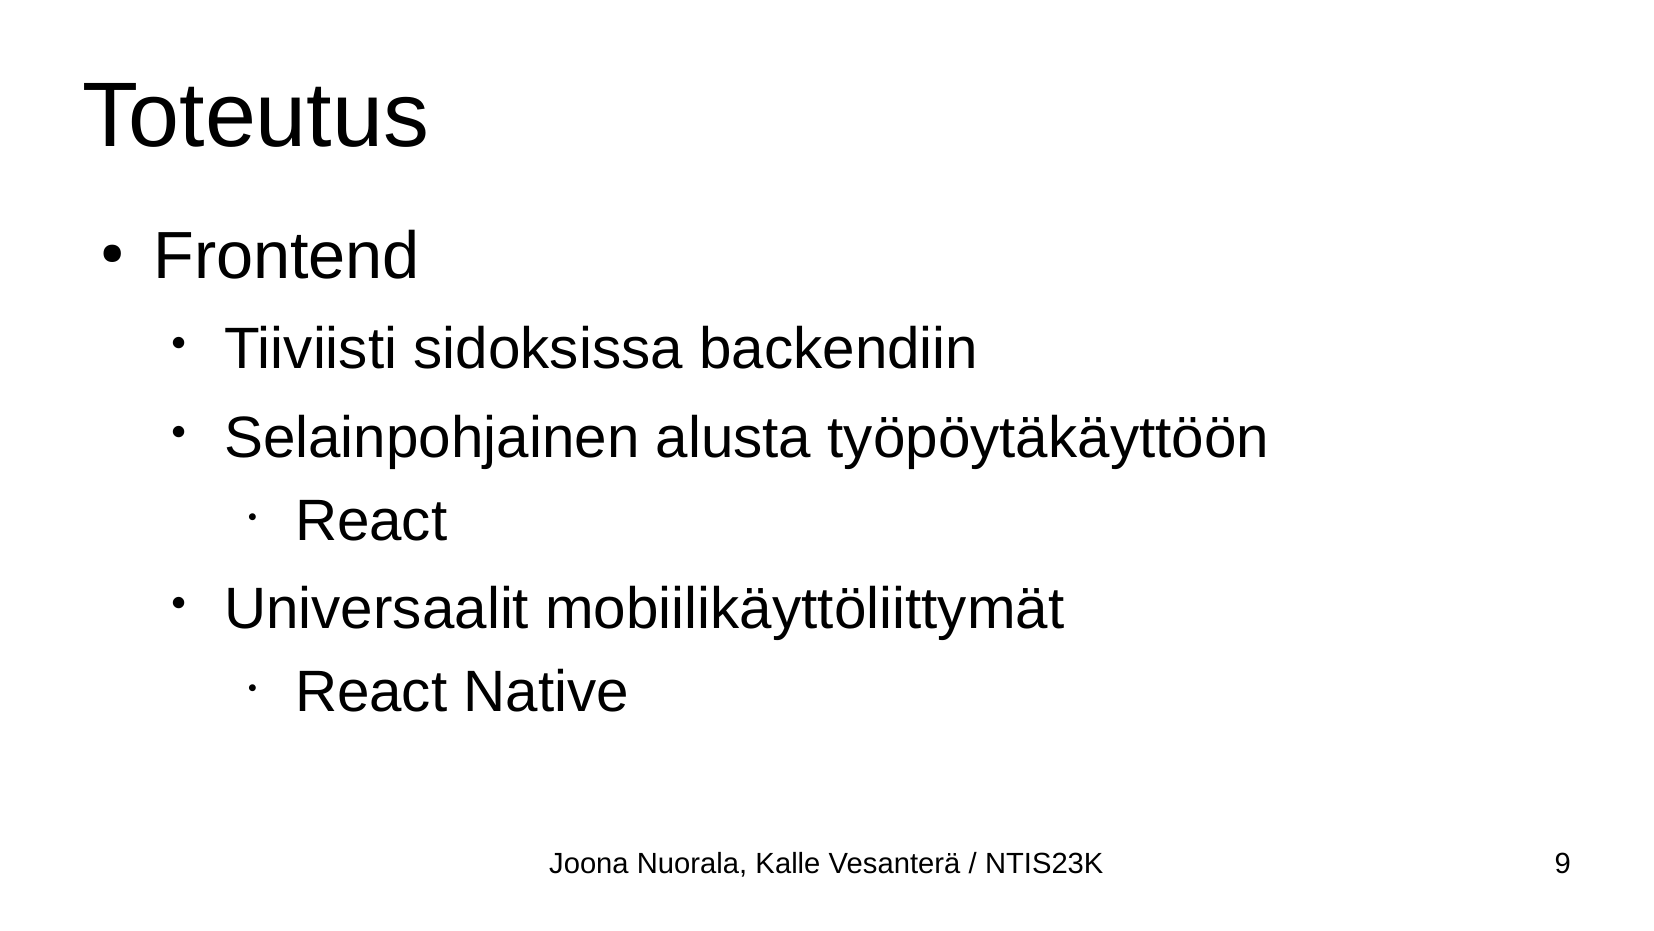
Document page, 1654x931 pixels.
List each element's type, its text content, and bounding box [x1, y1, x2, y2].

list Frontend Tiiviisti sidoksissa backendiin Selainpohjainen alusta työpöytäkäyttöön React Universaalit mobiilikäyttöliittymät React Native [82, 217, 1571, 758]
title Toteutus [82, 37, 1571, 193]
